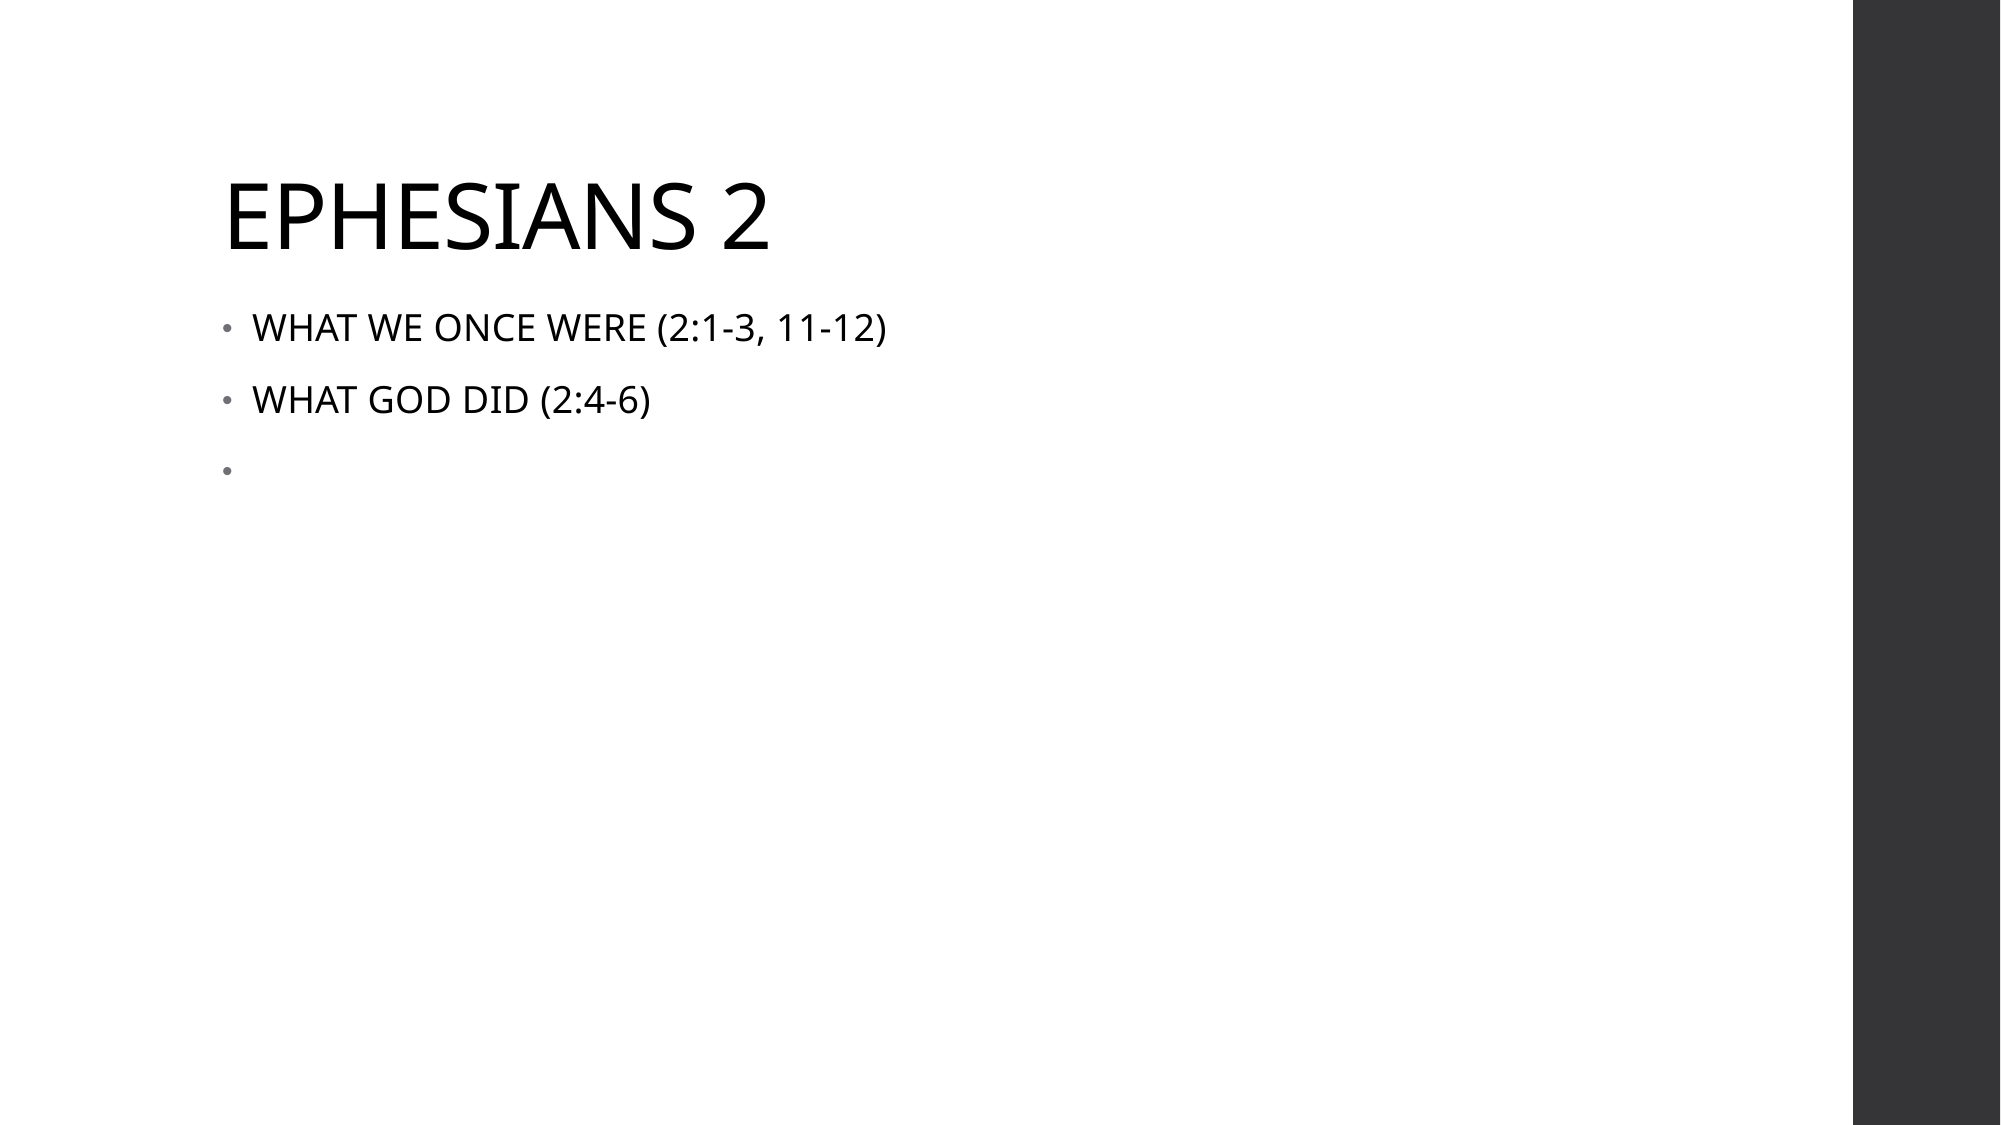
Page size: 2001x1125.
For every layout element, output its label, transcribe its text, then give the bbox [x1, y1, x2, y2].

title EPHESIANS 2 [206, 60, 1797, 278]
list WHAT WE ONCE WERE (2:1-3, 11-12) WHAT GOD DID (2:4-6) [206, 299, 1617, 1014]
